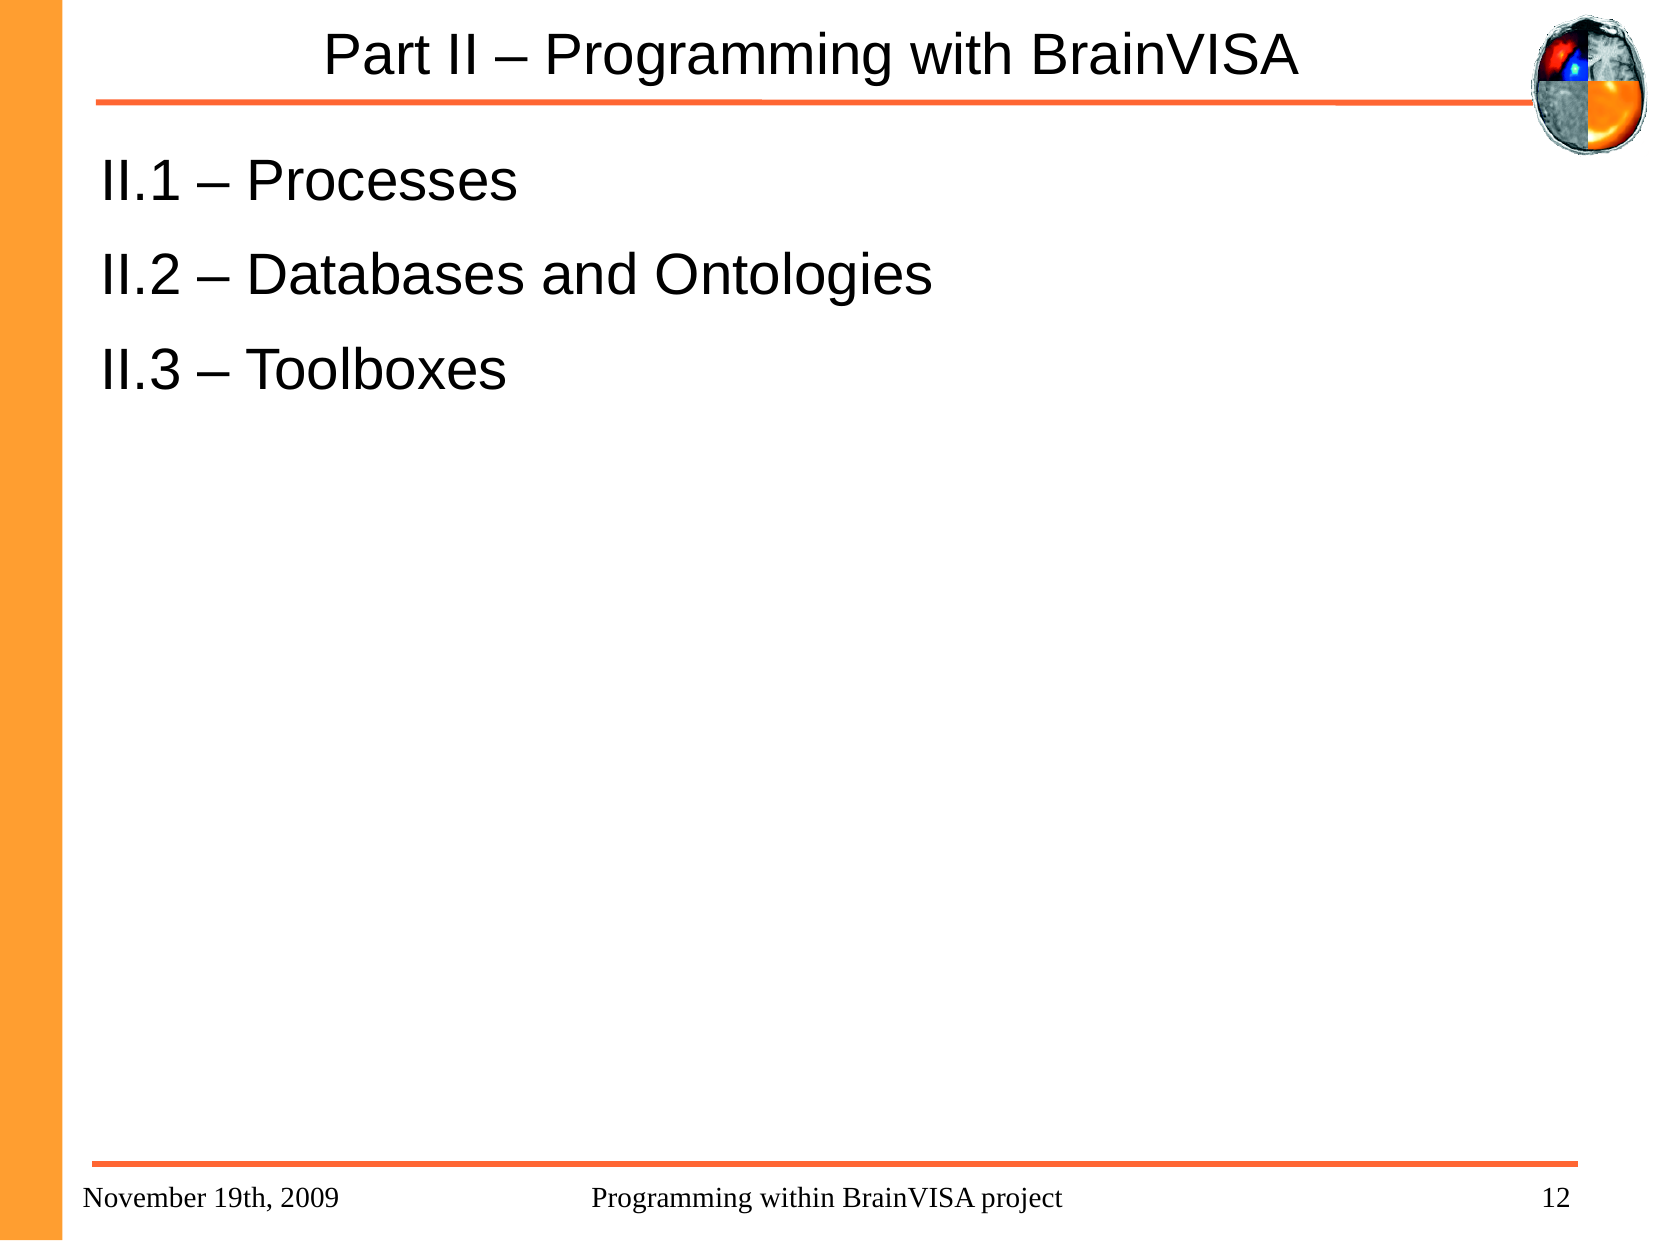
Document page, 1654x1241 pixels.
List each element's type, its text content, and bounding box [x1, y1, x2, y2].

picture [1530, 14, 1649, 157]
list II.1 – Processes II.2 – Databases and Ontologies II.3 – Toolboxes [82, 147, 1571, 967]
title Part II – Programming with BrainVISA [88, 21, 1536, 87]
